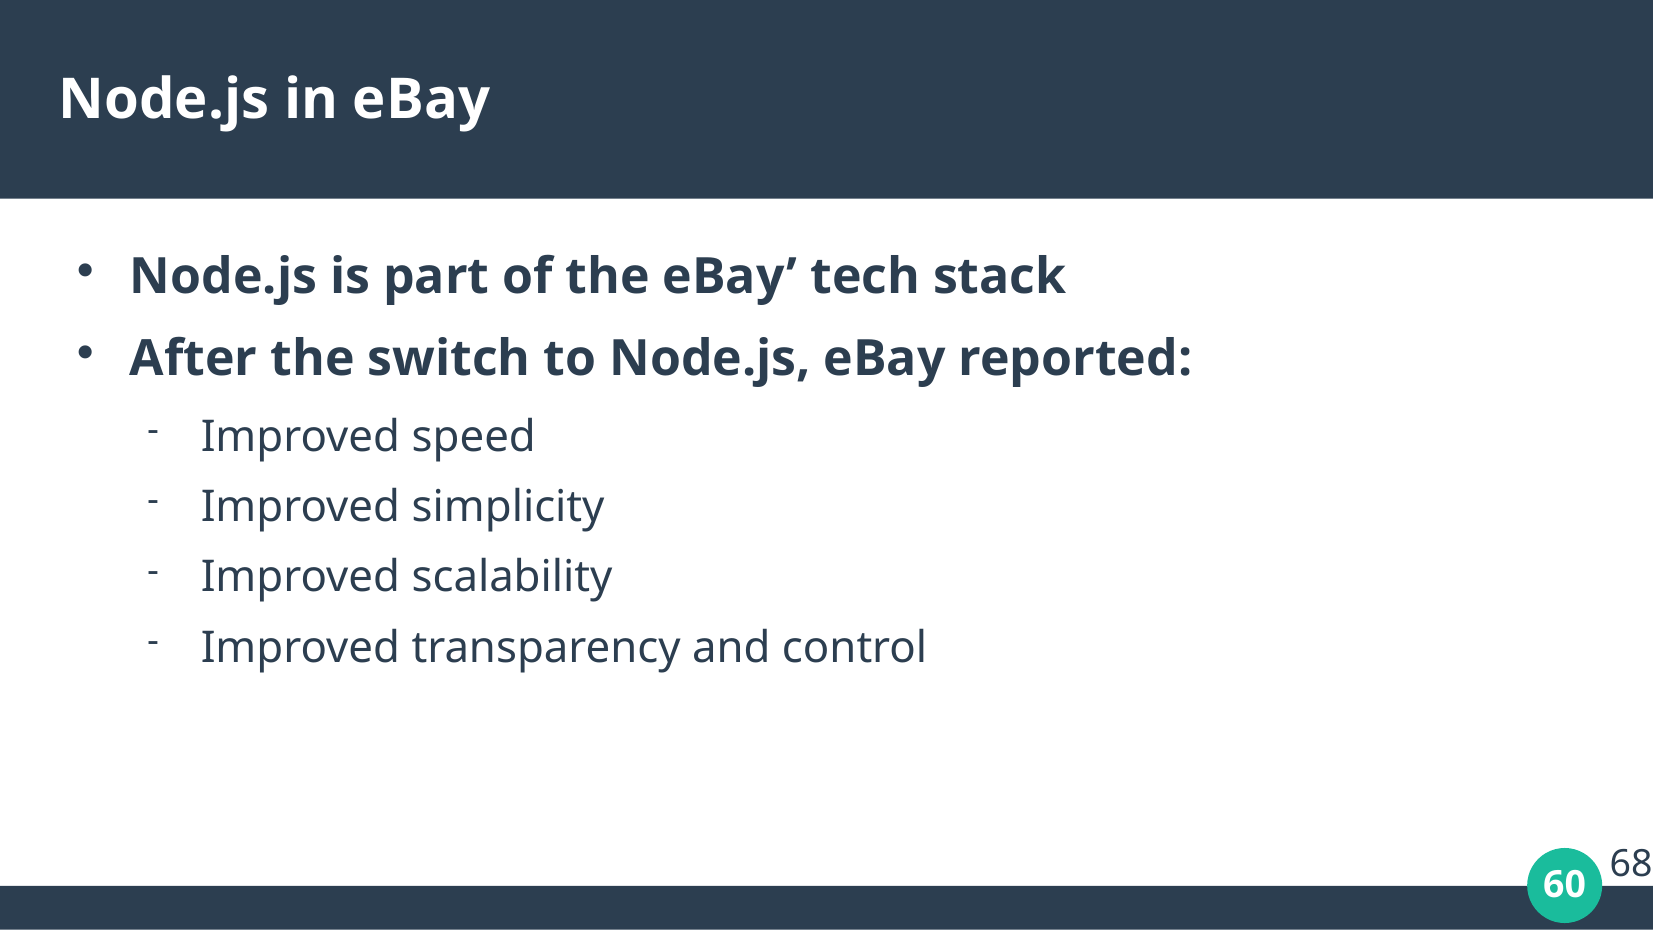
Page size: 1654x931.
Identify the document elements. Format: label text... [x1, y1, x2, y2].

text_box 68 [1588, 830, 1654, 899]
list Node.js is part of the eBay’ tech stack After the switch to Node.js, eBay reported: Improved speed Improved simplicity Improved scalability Improved transparency and control [59, 243, 1594, 864]
title Node.js in eBay [59, 37, 1594, 155]
